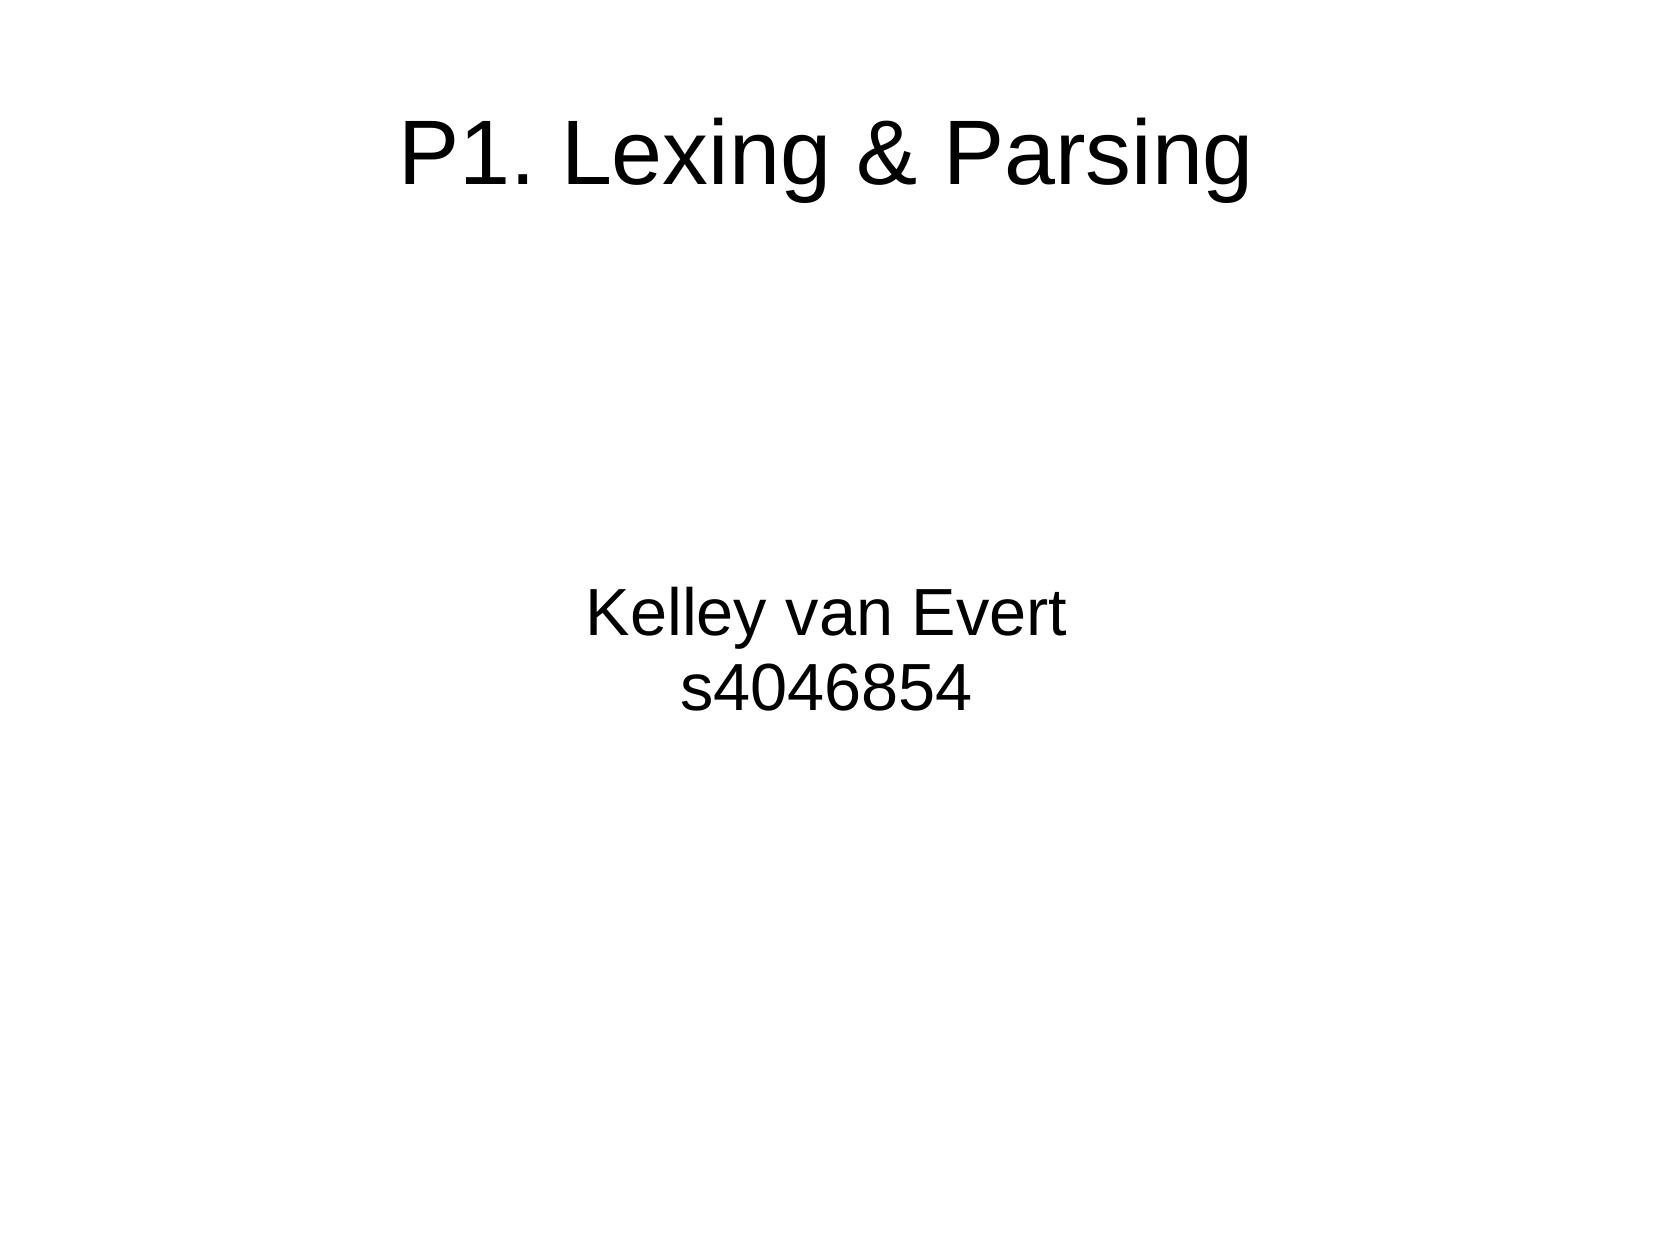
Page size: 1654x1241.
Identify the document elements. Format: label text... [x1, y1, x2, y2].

title P1. Lexing & Parsing [82, 49, 1571, 257]
subtitle Kelley van Evert s4046854 [82, 290, 1571, 1010]
